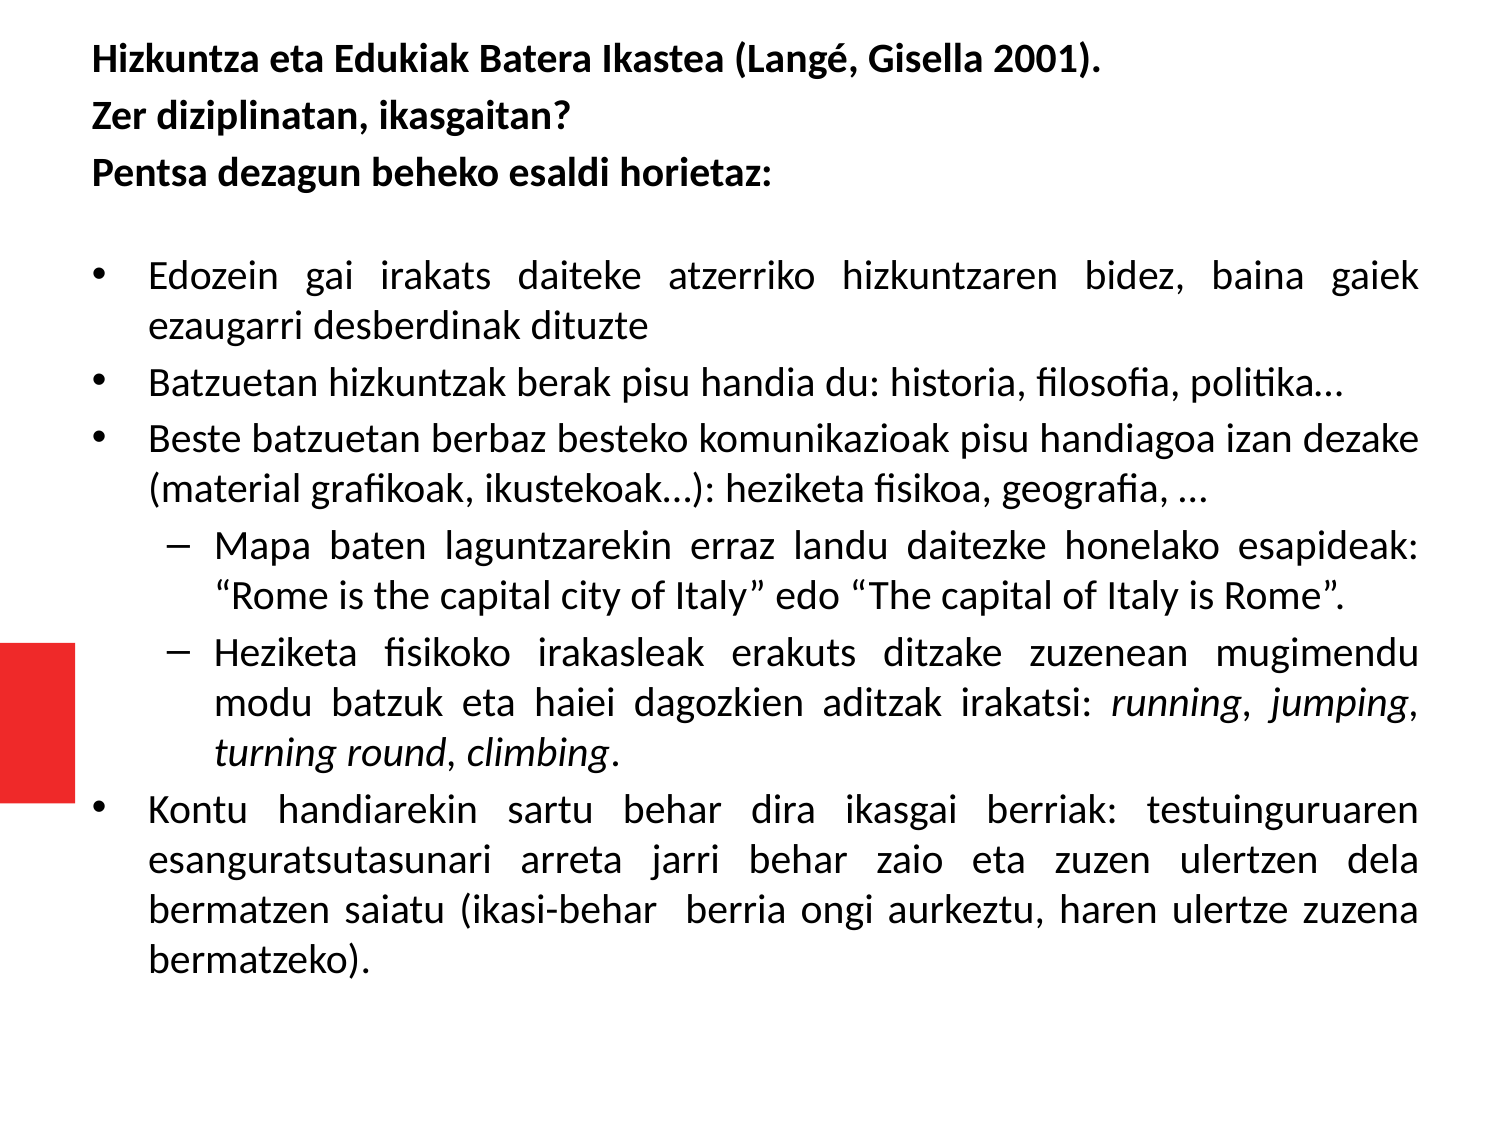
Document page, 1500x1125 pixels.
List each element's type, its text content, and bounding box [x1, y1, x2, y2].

list Hizkuntza eta Edukiak Batera Ikastea (Langé, Gisella 2001). Zer diziplinatan, ikasgaitan? Pentsa dezagun beheko esaldi horietaz: Edozein gai irakats daiteke atzerriko hizkuntzaren bidez, baina gaiek ezaugarri desberdinak dituzte Batzuetan hizkuntzak berak pisu handia du: historia, filosofia, politika… Beste batzuetan berbaz besteko komunikazioak pisu handiagoa izan dezake (material grafikoak, ikustekoak…): heziketa fisikoa, geografia, … Mapa baten laguntzarekin erraz landu daitezke honelako esapideak: “Rome is the capital city of Italy” edo “The capital of Italy is Rome”. Heziketa fisikoko irakasleak erakuts ditzake zuzenean mugimendu modu batzuk eta haiei dagozkien aditzak irakatsi: running, jumping, turning round, climbing. Kontu handiarekin sartu behar dira ikasgai berriak: testuinguruaren esanguratsutasunari arreta jarri behar zaio eta zuzen ulertzen dela bermatzen saiatu (ikasi-behar berria ongi aurkeztu, haren ulertze zuzena bermatzeko). [76, 23, 1436, 1071]
